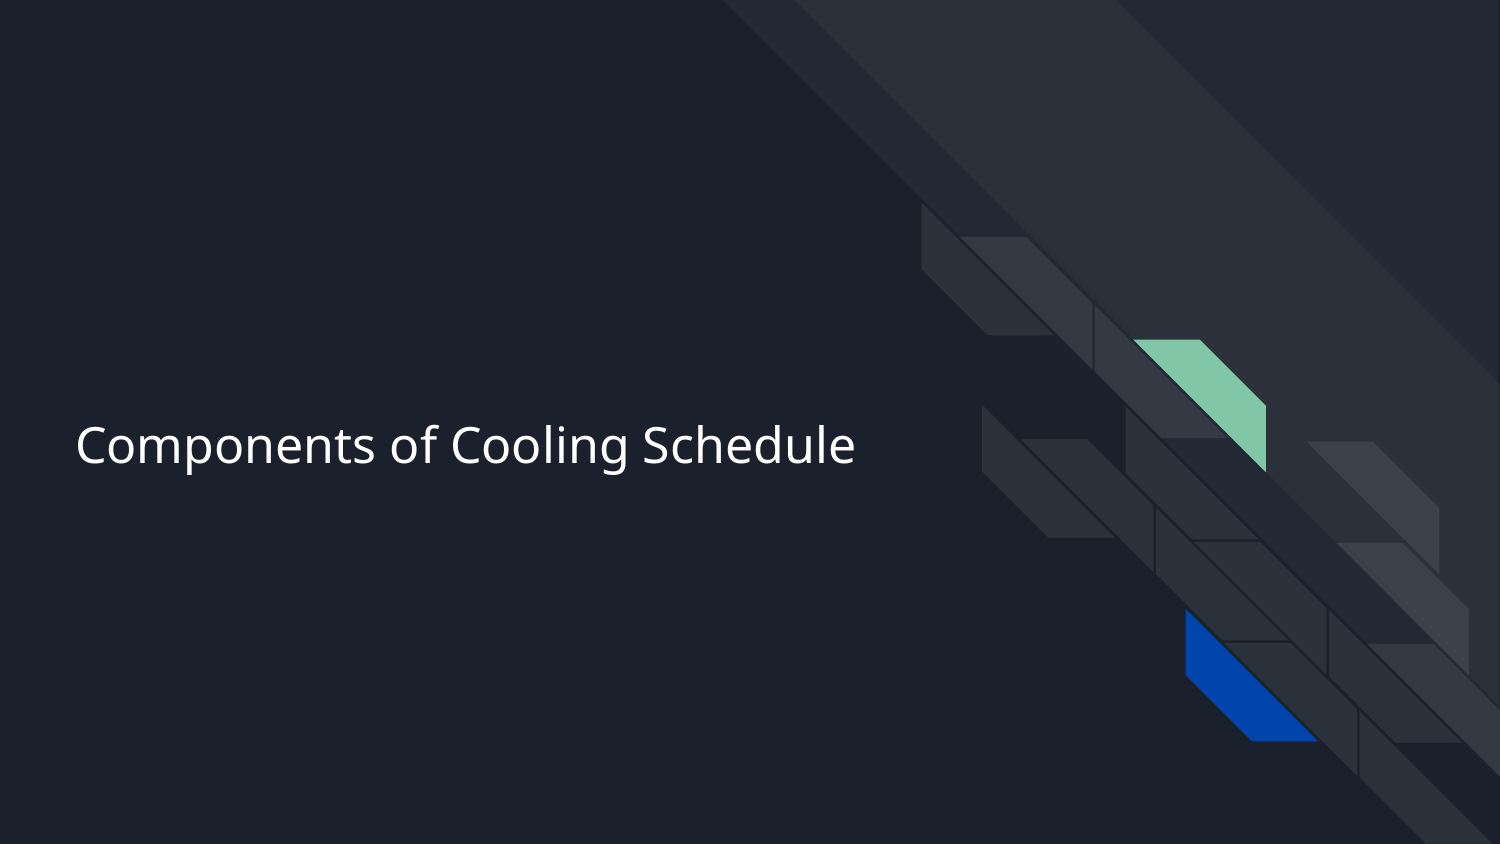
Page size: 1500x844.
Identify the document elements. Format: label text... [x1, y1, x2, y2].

title Components of Cooling Schedule [60, 349, 954, 538]
